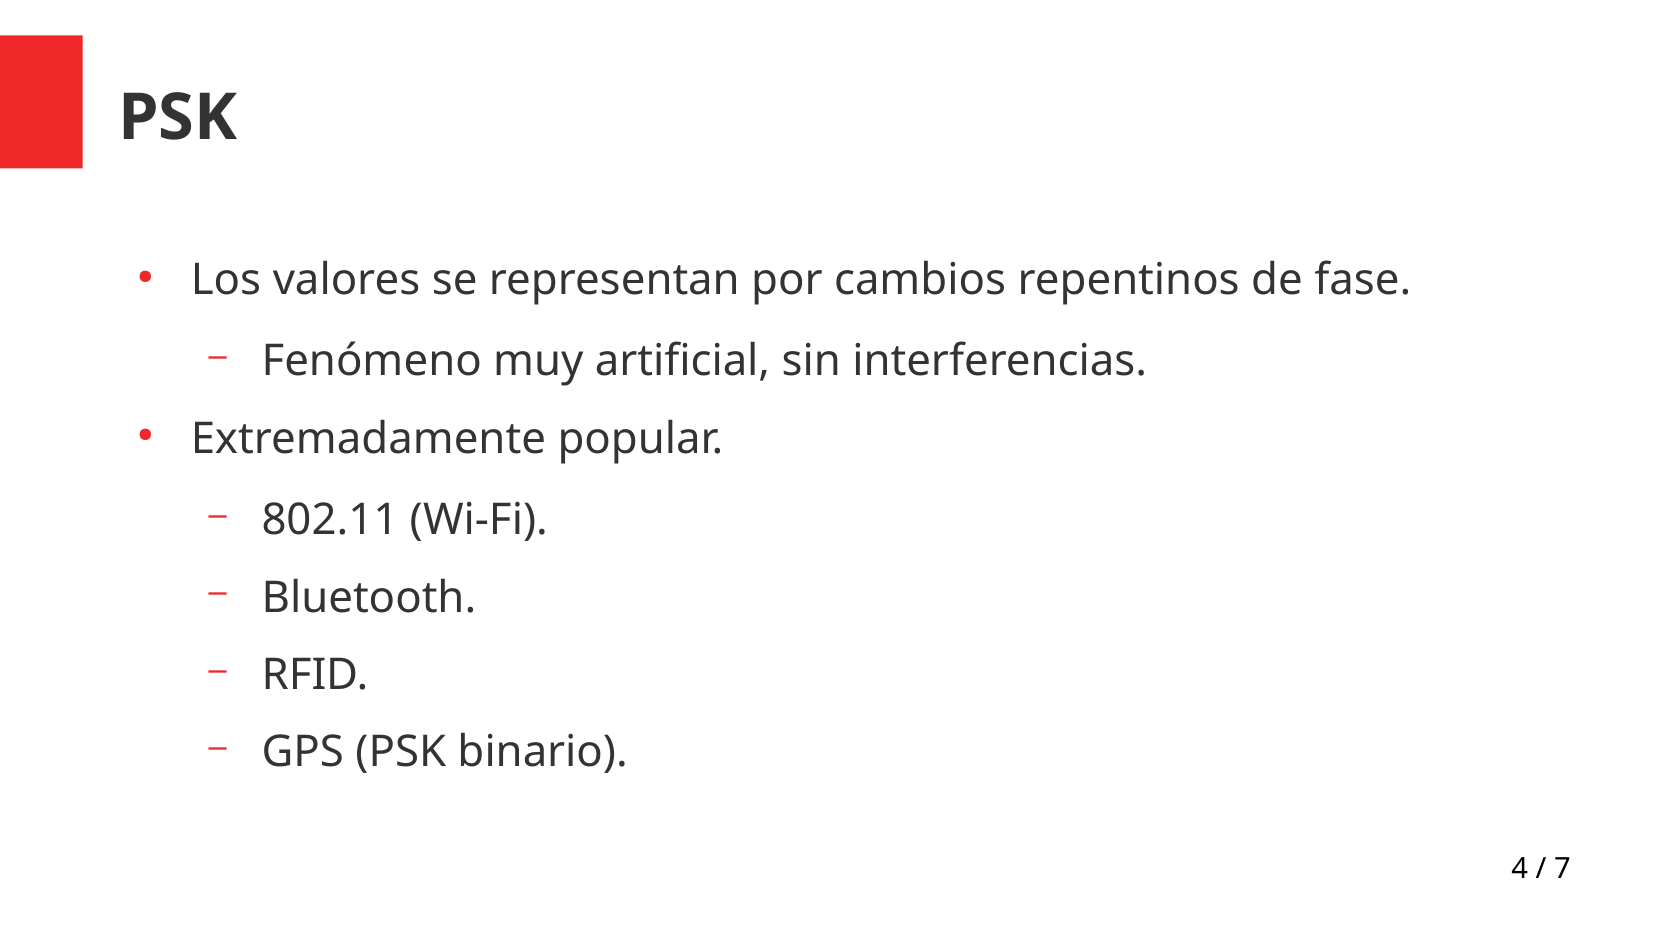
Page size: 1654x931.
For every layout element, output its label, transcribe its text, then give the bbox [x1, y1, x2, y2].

title PSK [118, 37, 1571, 193]
list Los valores se representan por cambios repentinos de fase. Fenómeno muy artificial, sin interferencias. Extremadamente popular. 802.11 (Wi-Fi). Bluetooth. RFID. GPS (PSK binario). [120, 247, 1538, 787]
